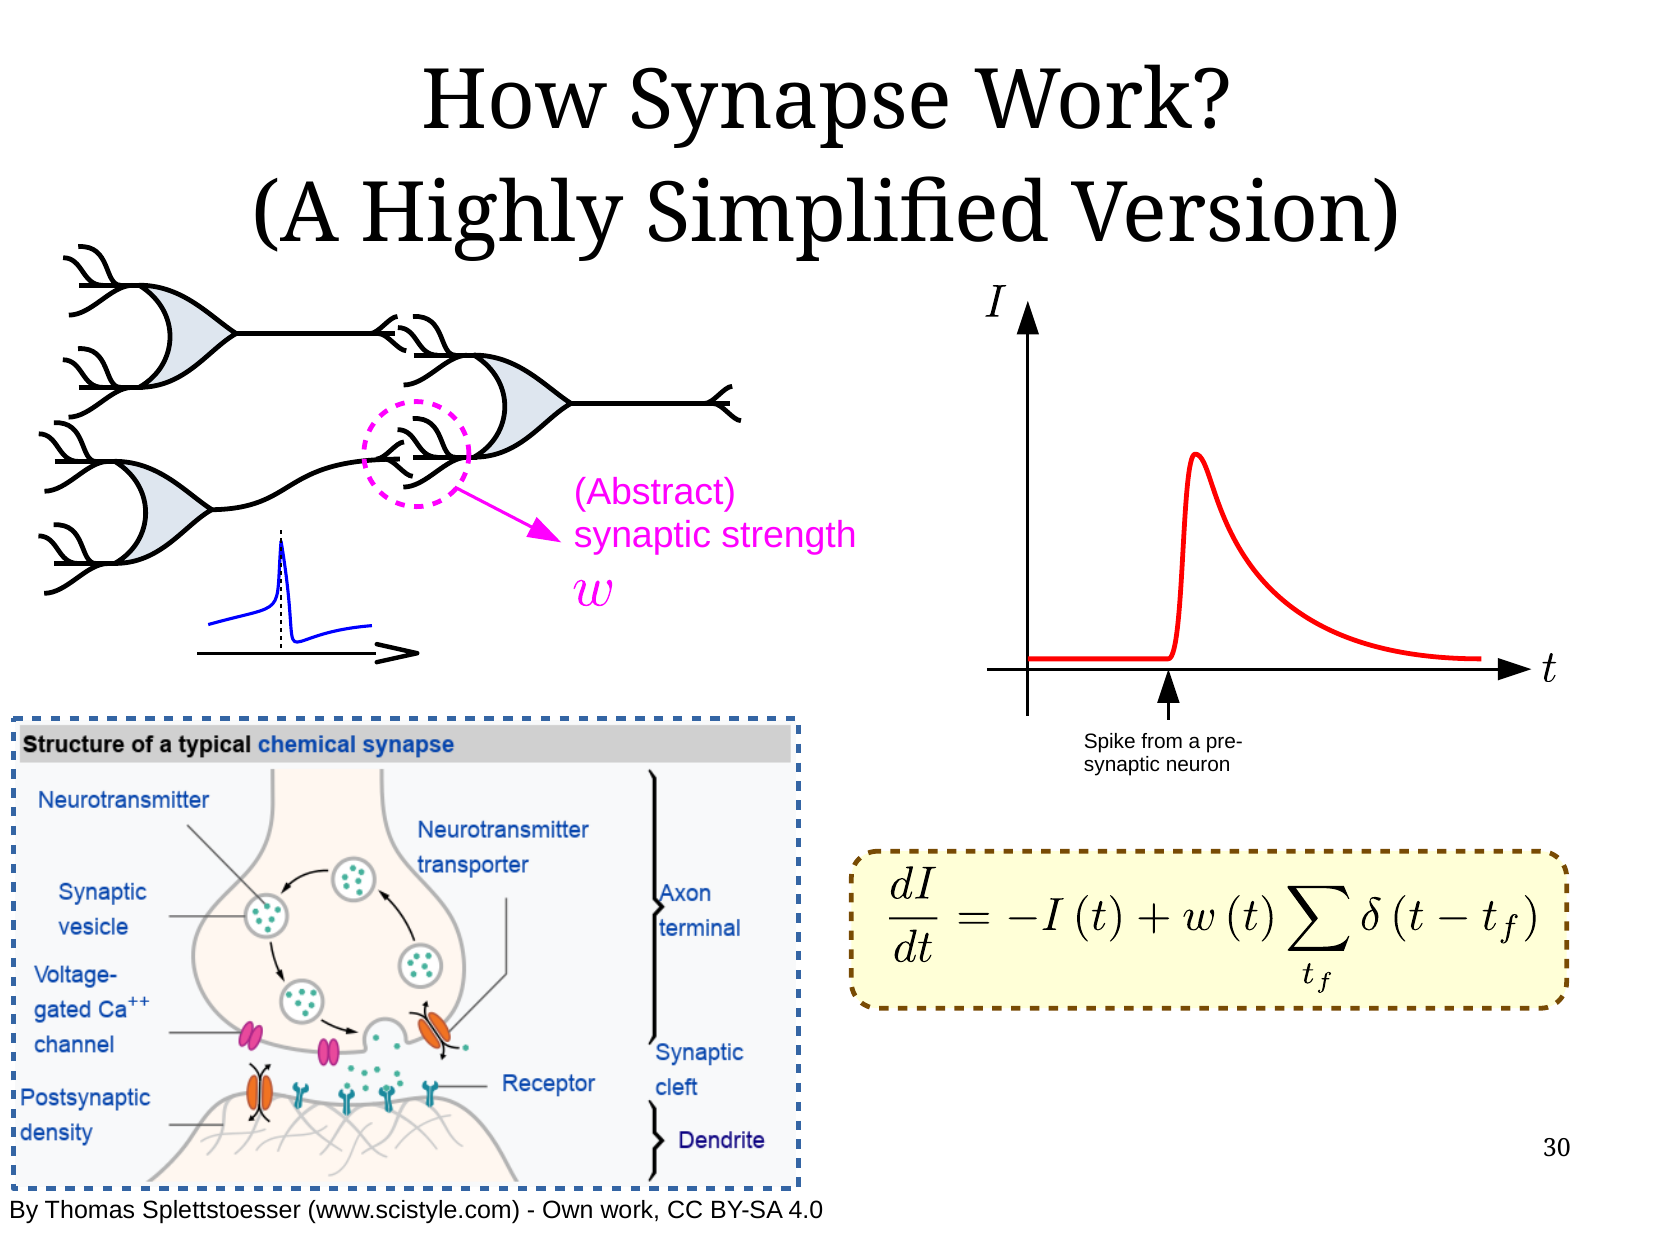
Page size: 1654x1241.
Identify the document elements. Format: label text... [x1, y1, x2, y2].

text_box (Abstract) synaptic strength [559, 463, 887, 563]
title How Synapse Work? (A Highly Simplified Version) [82, 39, 1571, 267]
picture [889, 866, 1541, 993]
picture [15, 720, 796, 1187]
text_box By Thomas Splettstoesser (www.scistyle.com) - Own work, CC BY-SA 4.0 [0, 1187, 840, 1231]
text_box [118, 461, 208, 564]
text_box [851, 851, 1567, 1009]
text_box [796, 1106, 1100, 1188]
picture [1541, 653, 1558, 682]
text_box Spike from a pre-synaptic neuron [1069, 722, 1271, 807]
text_box [142, 285, 235, 388]
text_box [571, 579, 616, 607]
text_box [477, 355, 570, 458]
picture [983, 285, 1008, 317]
